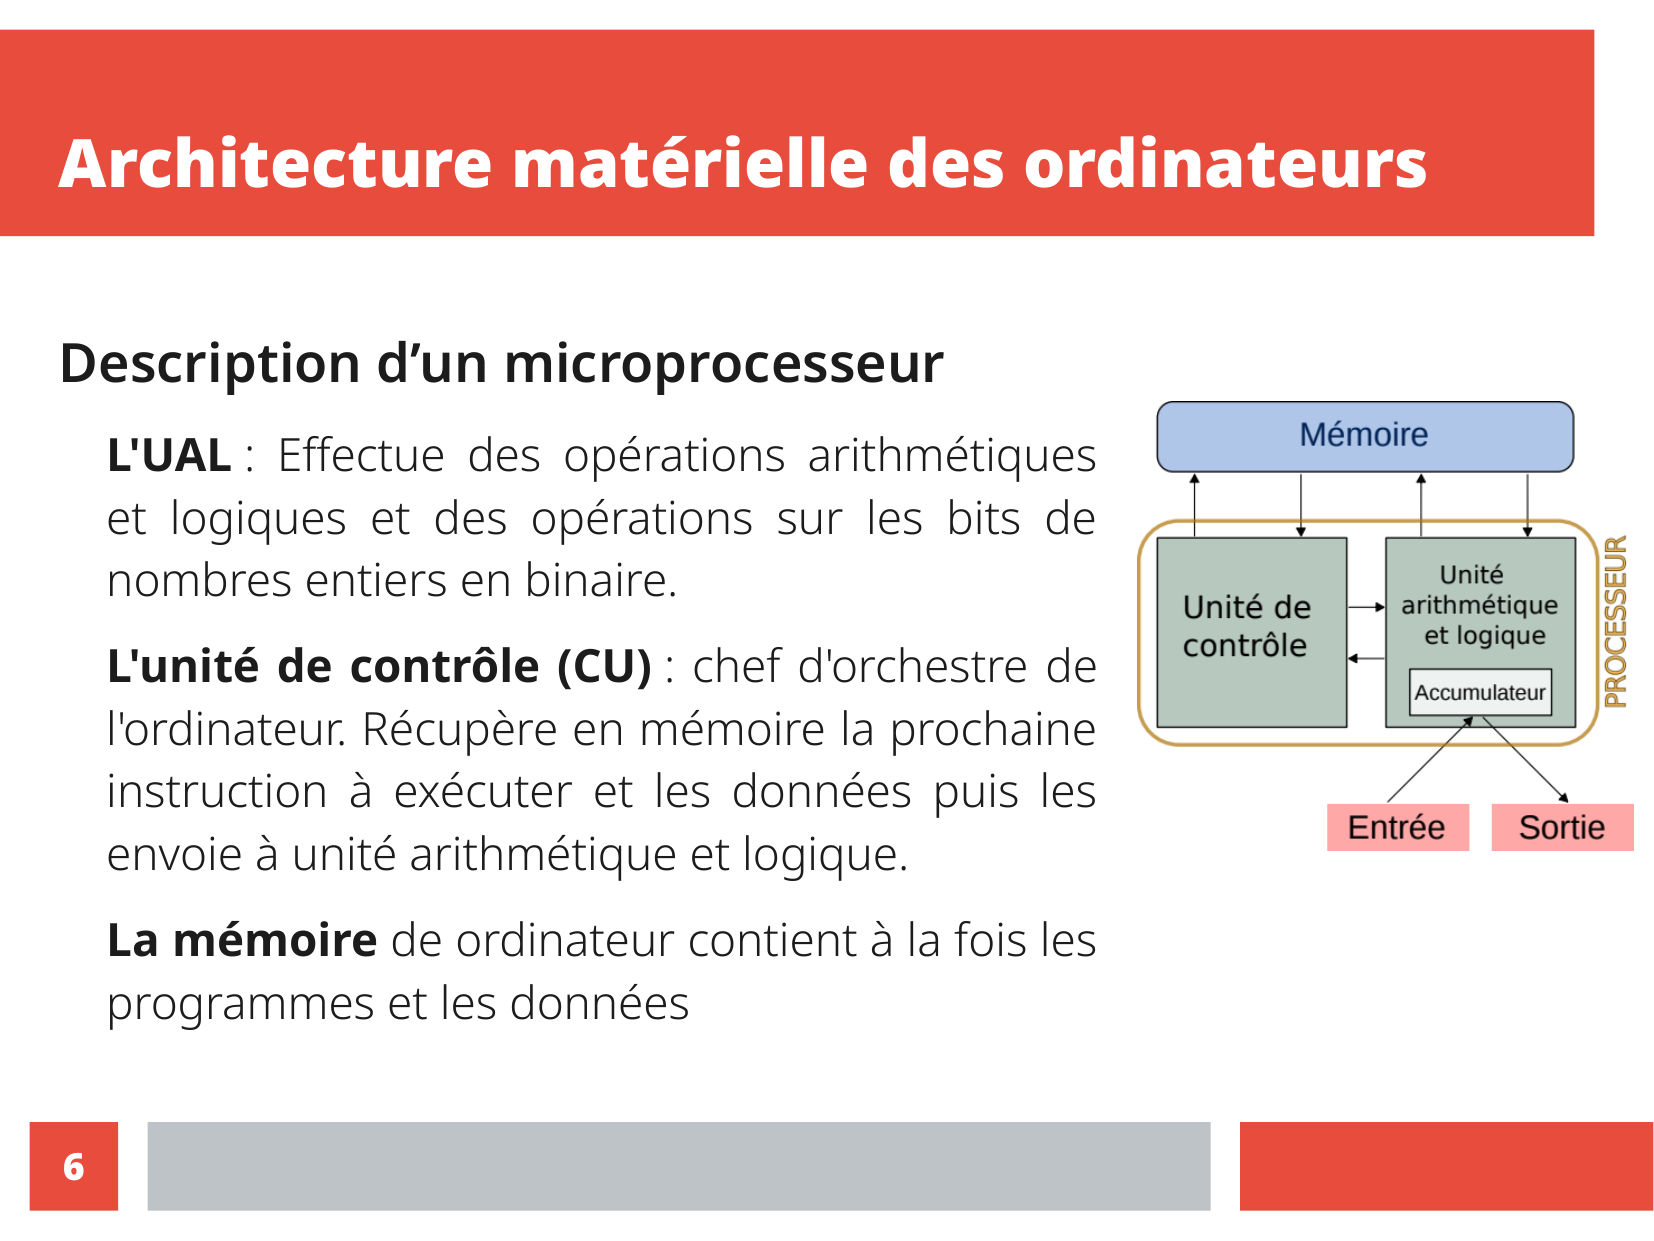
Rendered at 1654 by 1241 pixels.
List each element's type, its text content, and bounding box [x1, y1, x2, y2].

title Architecture matérielle des ordinateurs [59, 59, 1595, 207]
list Description d’un microprocesseur L'UAL : Effectue des opérations arithmétiques et logiques et des opérations sur les bits de nombres entiers en binaire. L'unité de contrôle (CU) : chef d'orchestre de l'ordinateur. Récupère en mémoire la prochaine instruction à exécuter et les données puis les envoie à unité arithmétique et logique. La mémoire de ordinateur contient à la fois les programmes et les données [59, 324, 1099, 1093]
picture [1137, 401, 1634, 851]
